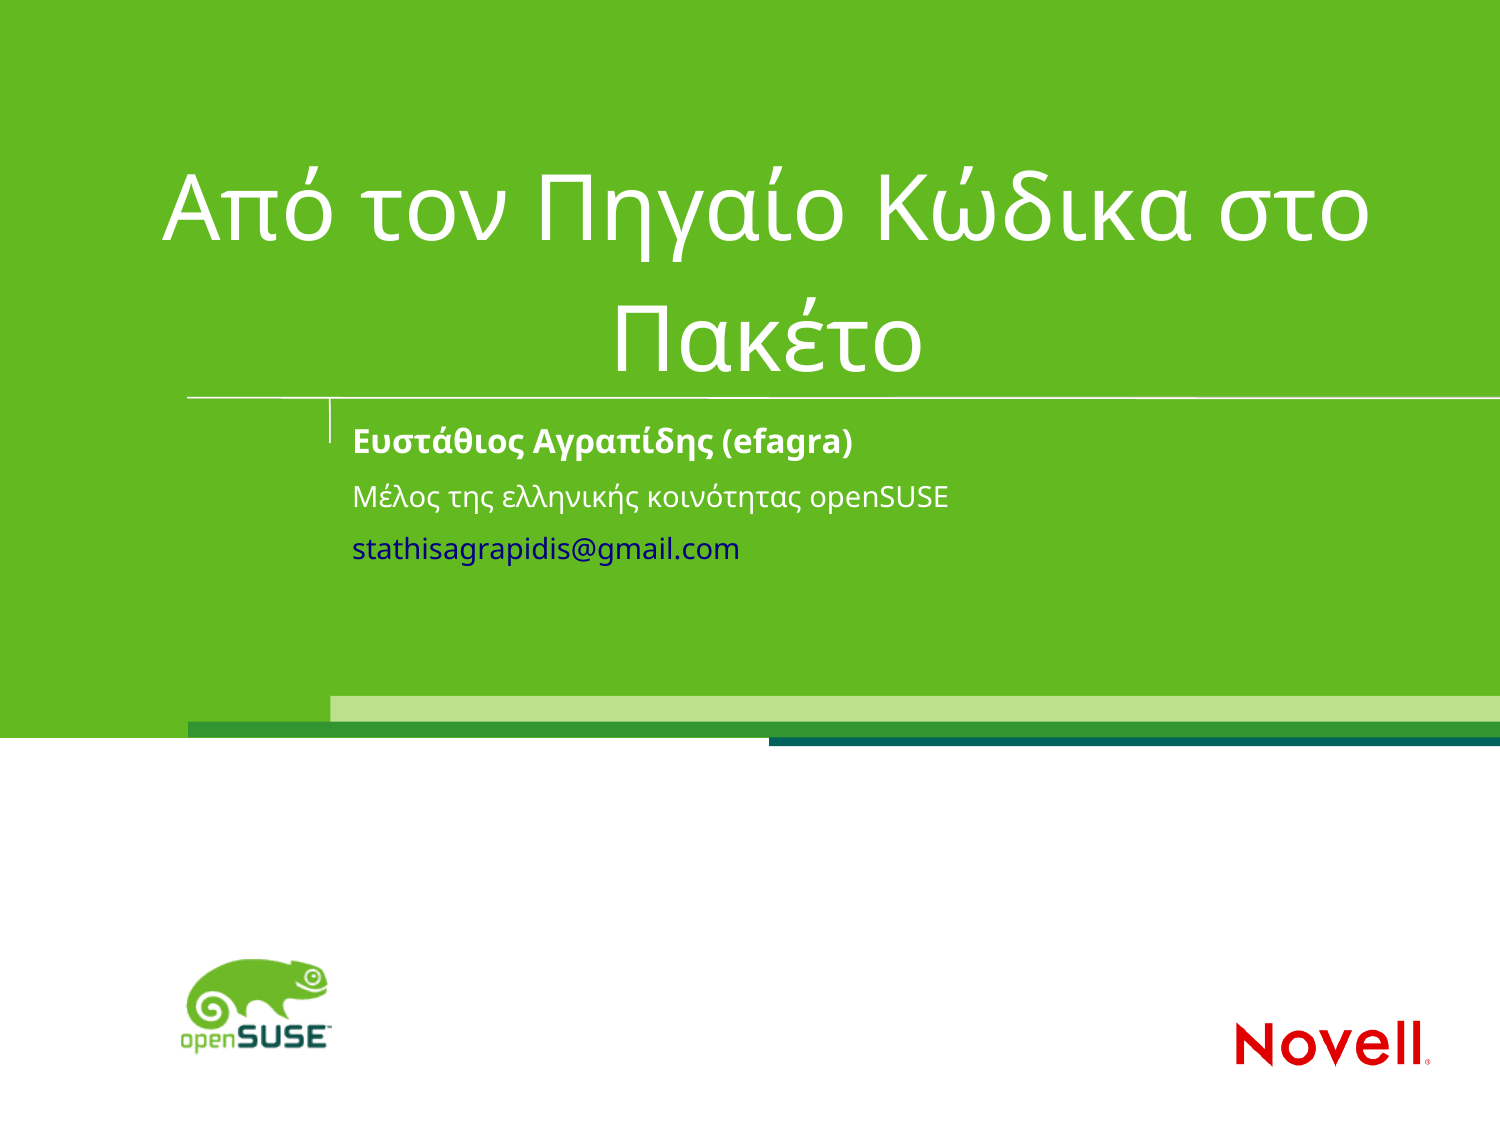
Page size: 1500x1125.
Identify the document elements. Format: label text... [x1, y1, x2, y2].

picture [181, 959, 332, 1055]
subtitle Ευστάθιος Αγραπίδης (efagra) Μέλος της ελληνικής κοινότητας openSUSE stathisagrapidis@gmail.com [352, 425, 1260, 557]
picture [1227, 1013, 1438, 1074]
title Από τον Πηγαίο Κώδικα στο Πακέτο [161, 148, 1475, 399]
